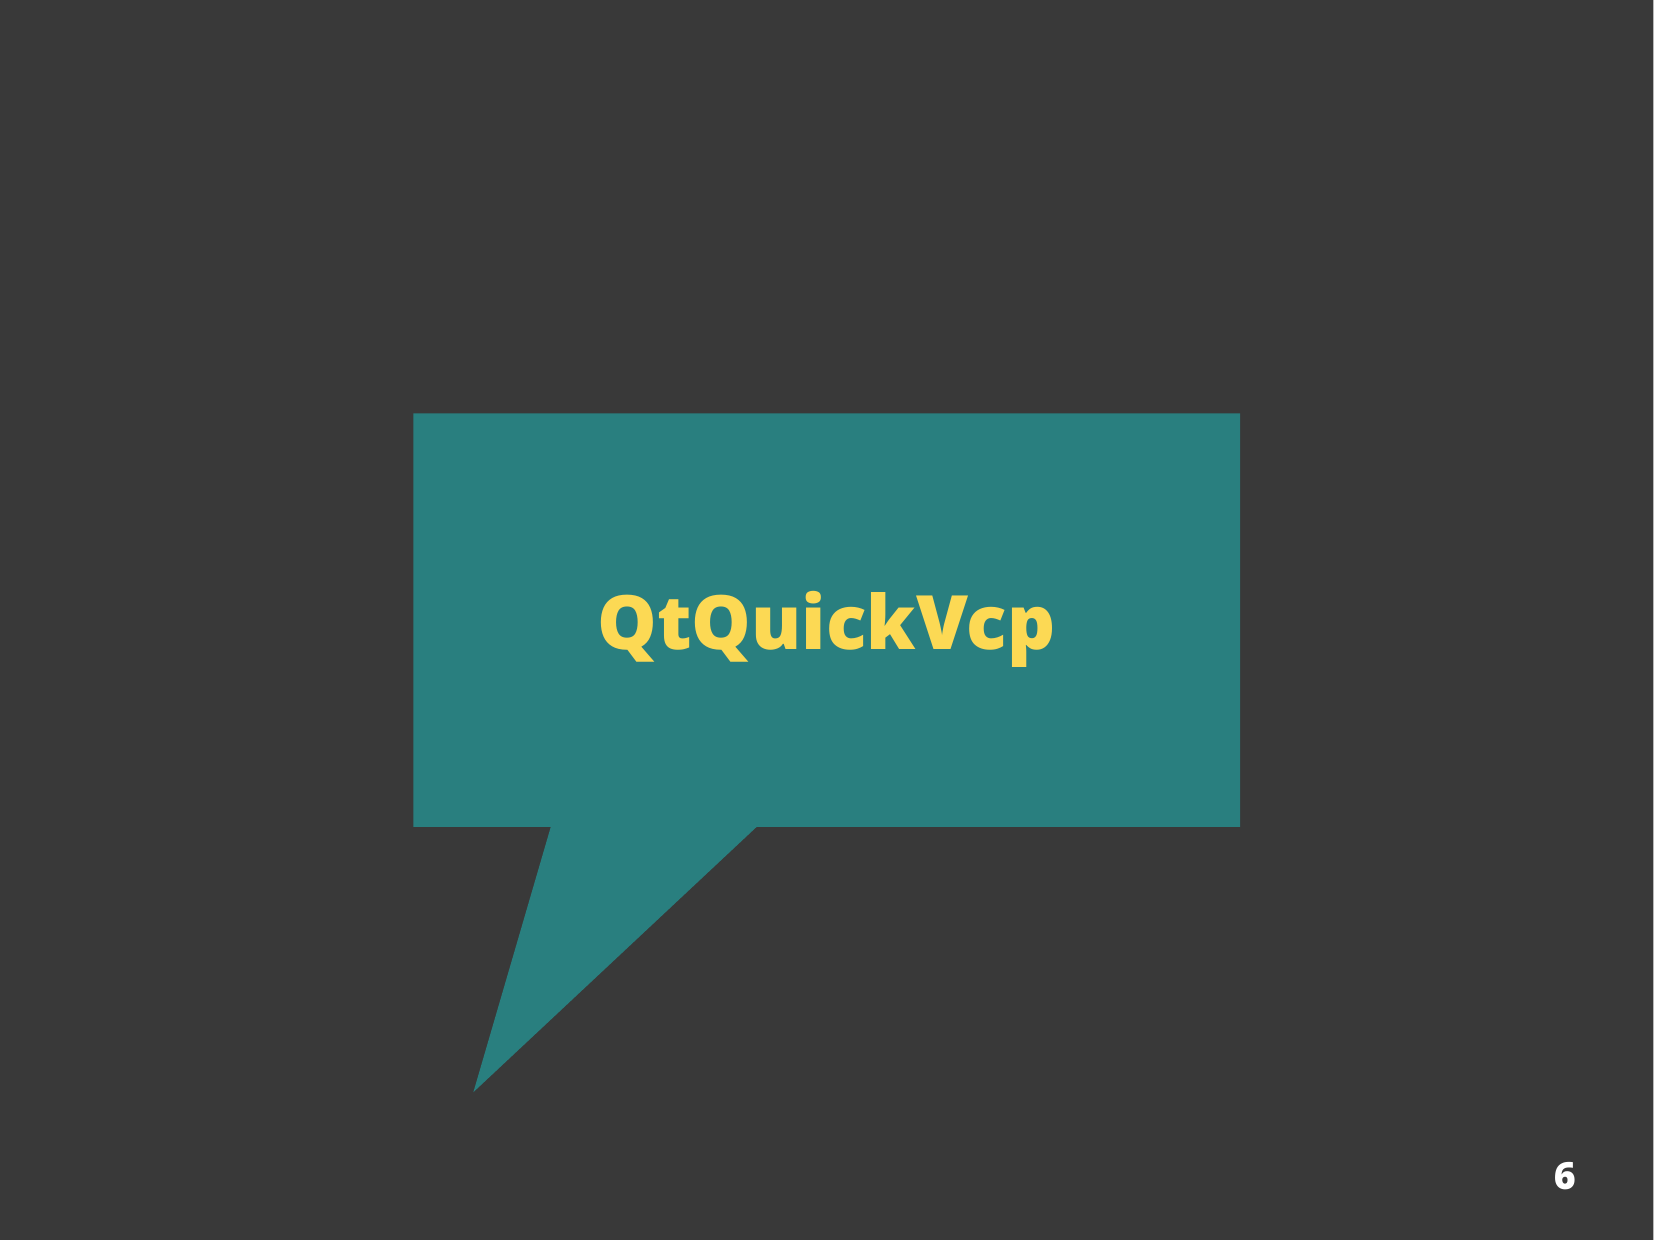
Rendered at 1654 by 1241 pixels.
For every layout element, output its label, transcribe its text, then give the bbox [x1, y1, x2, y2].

title QtQuickVcp [442, 442, 1211, 798]
